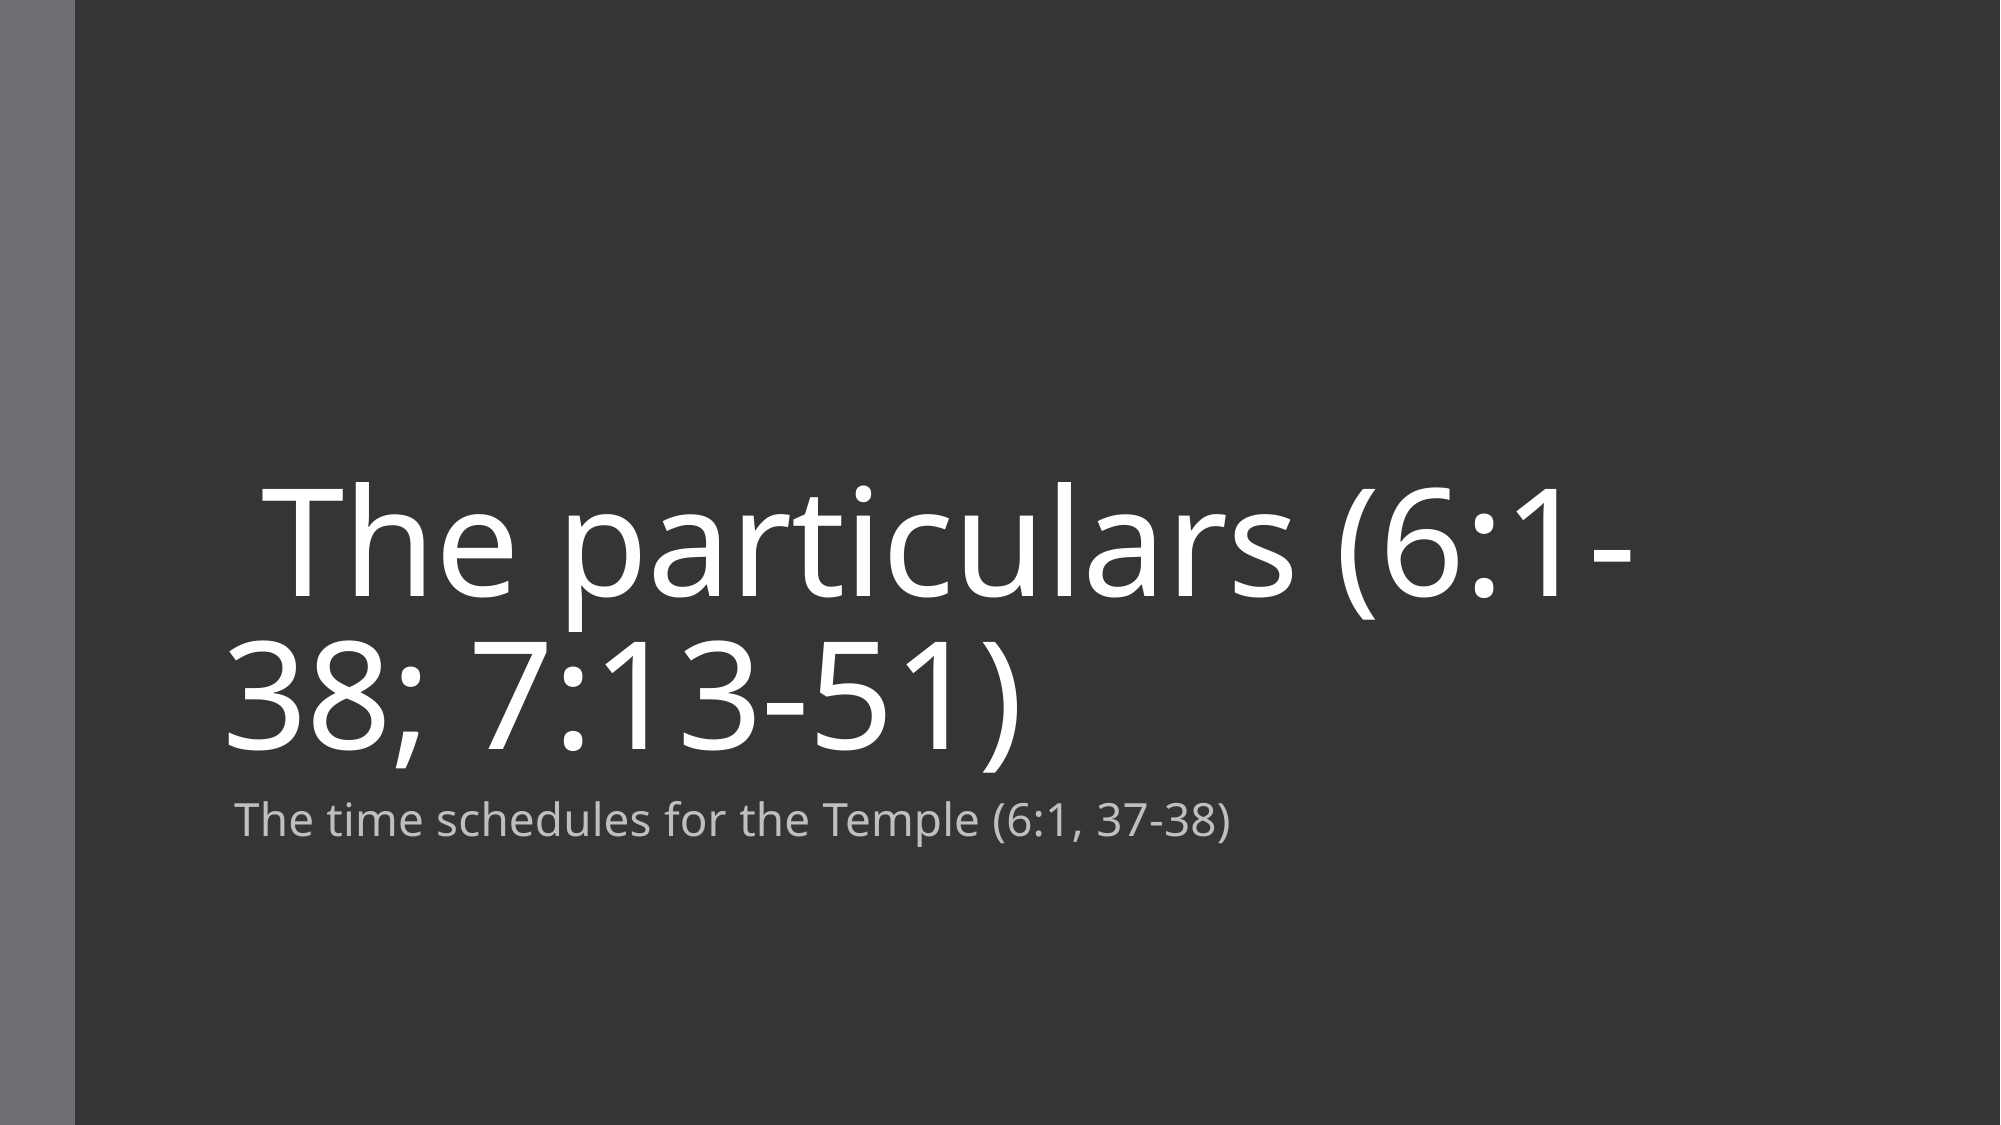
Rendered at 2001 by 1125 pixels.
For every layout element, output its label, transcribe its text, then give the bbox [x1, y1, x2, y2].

subtitle The time schedules for the Temple (6:1, 37-38) [206, 787, 1752, 1066]
title The particulars (6:1-38; 7:13-51) [206, 124, 1752, 787]
